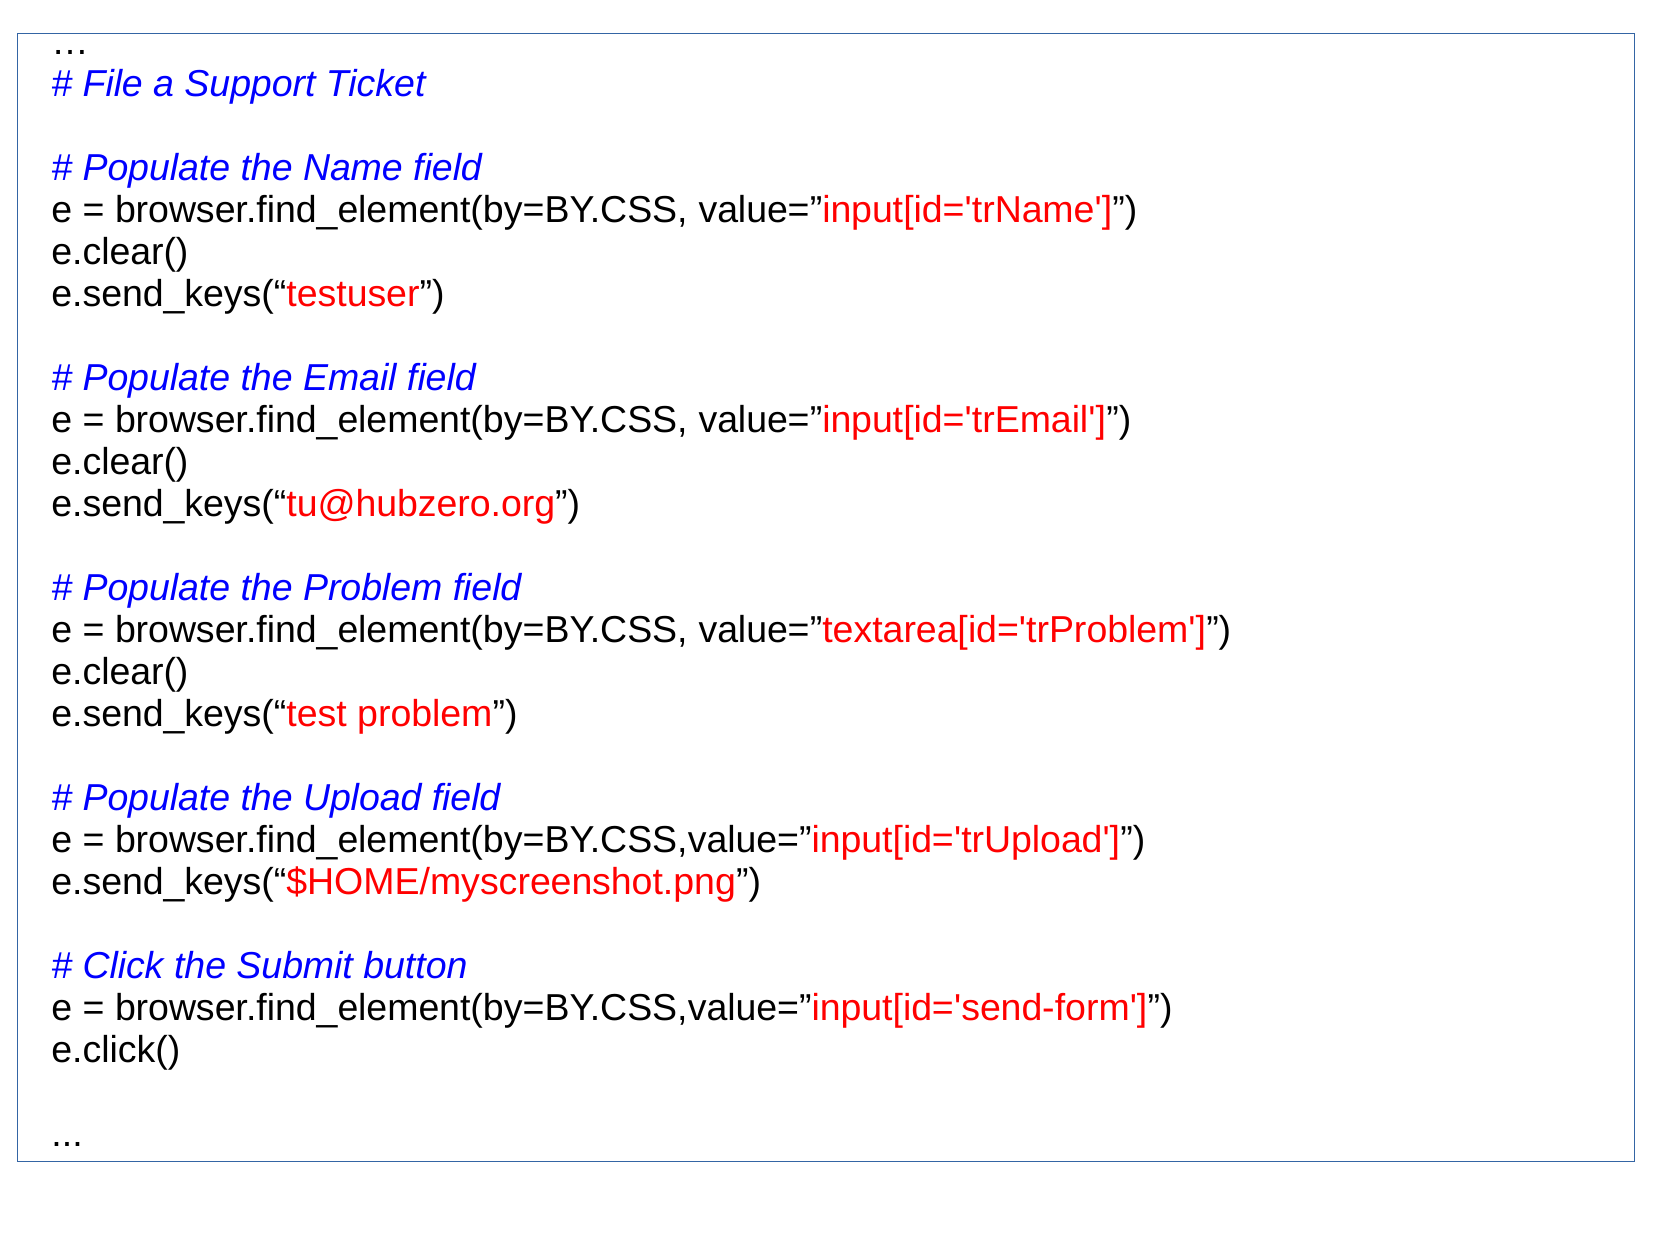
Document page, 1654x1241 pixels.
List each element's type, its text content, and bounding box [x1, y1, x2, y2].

text_box … # File a Support Ticket # Populate the Name field e = browser.find_element(by=BY.CSS, value=”input[id='trName']”) e.clear() e.send_keys(“testuser”) # Populate the Email field e = browser.find_element(by=BY.CSS, value=”input[id='trEmail']”) e.clear() e.send_keys(“tu@hubzero.org”) # Populate the Problem field e = browser.find_element(by=BY.CSS, value=”textarea[id='trProblem']”) e.clear() e.send_keys(“test problem”) # Populate the Upload field e = browser.find_element(by=BY.CSS,value=”input[id='trUpload']”) e.send_keys(“$HOME/myscreenshot.png”) # Click the Submit button e = browser.find_element(by=BY.CSS,value=”input[id='send-form']”) e.click() ... [36, 13, 1635, 1162]
text_box [17, 33, 36, 1162]
